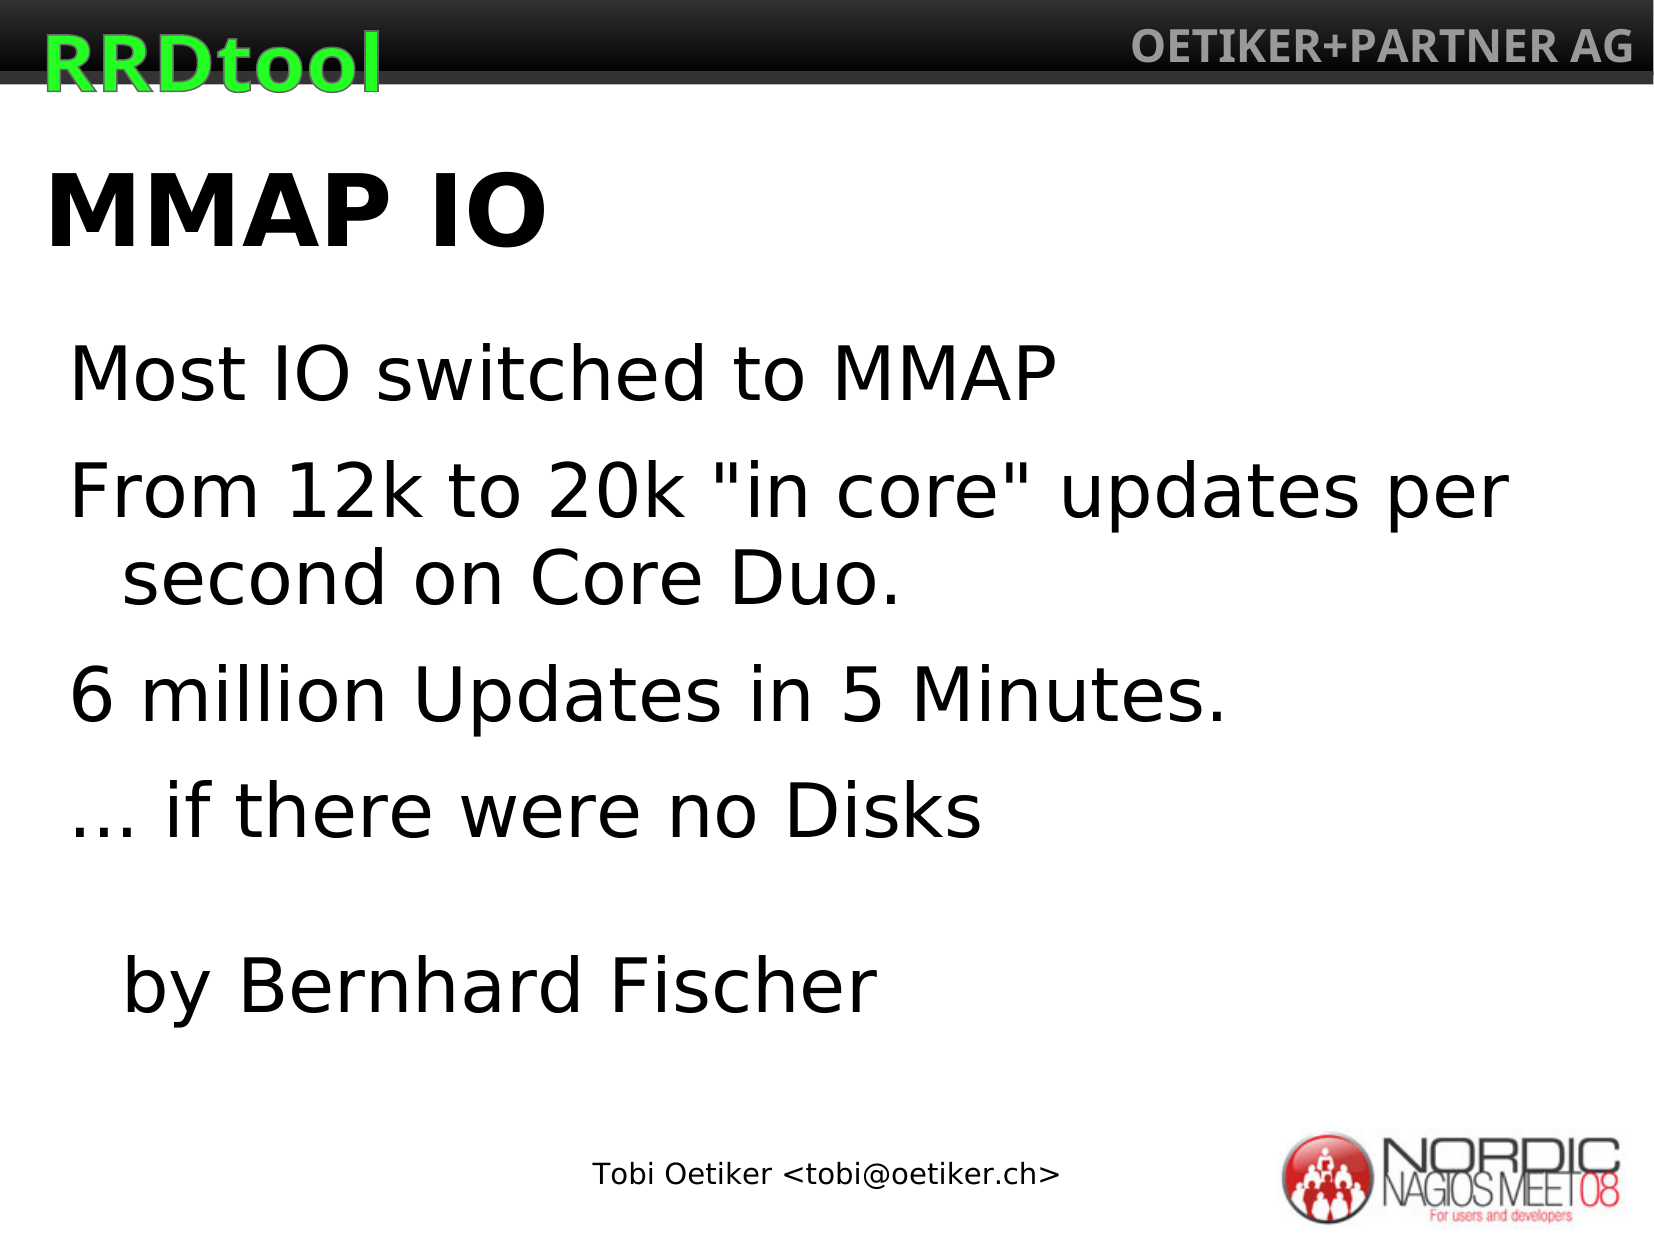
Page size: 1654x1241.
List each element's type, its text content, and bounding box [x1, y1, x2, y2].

title MMAP IO [43, 137, 1582, 287]
list Most IO switched to MMAP From 12k to 20k "in core" updates per second on Core Duo. 6 million Updates in 5 Minutes. ... if there were no Disks by Bernhard Fischer [50, 330, 1571, 1100]
picture [1262, 1116, 1654, 1241]
